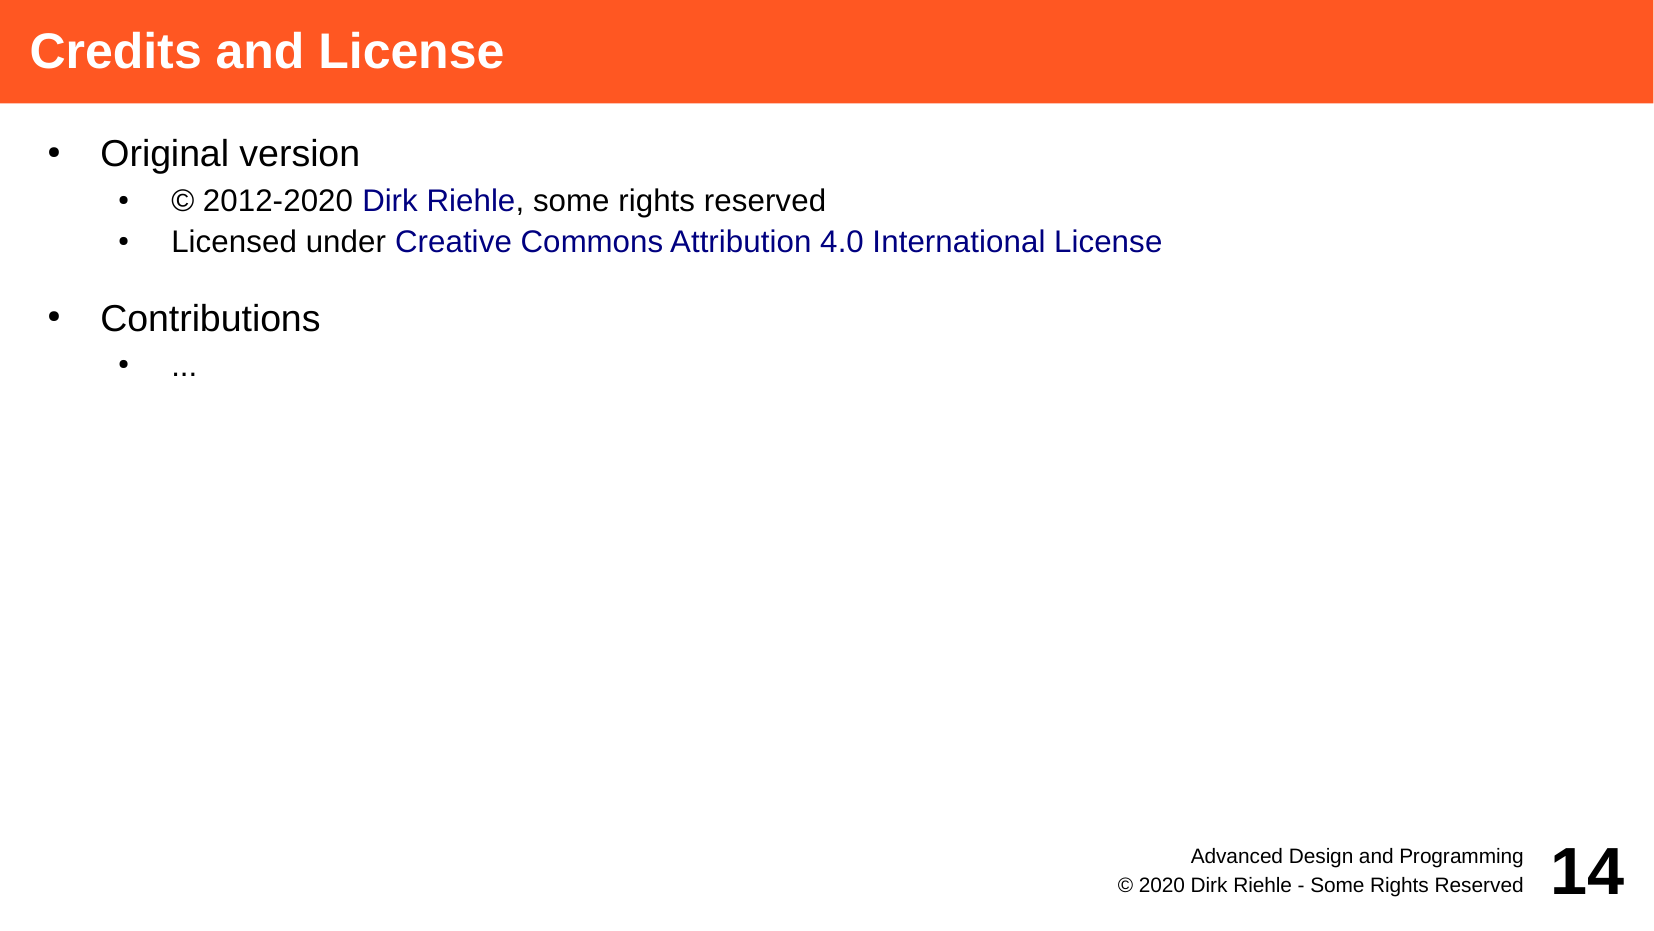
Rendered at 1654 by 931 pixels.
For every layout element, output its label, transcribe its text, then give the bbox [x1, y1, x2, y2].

list Original version © 2012-2020 Dirk Riehle, some rights reserved Licensed under Creative Commons Attribution 4.0 International License Contributions ... [29, 132, 1625, 813]
title Credits and License [0, 0, 1654, 104]
